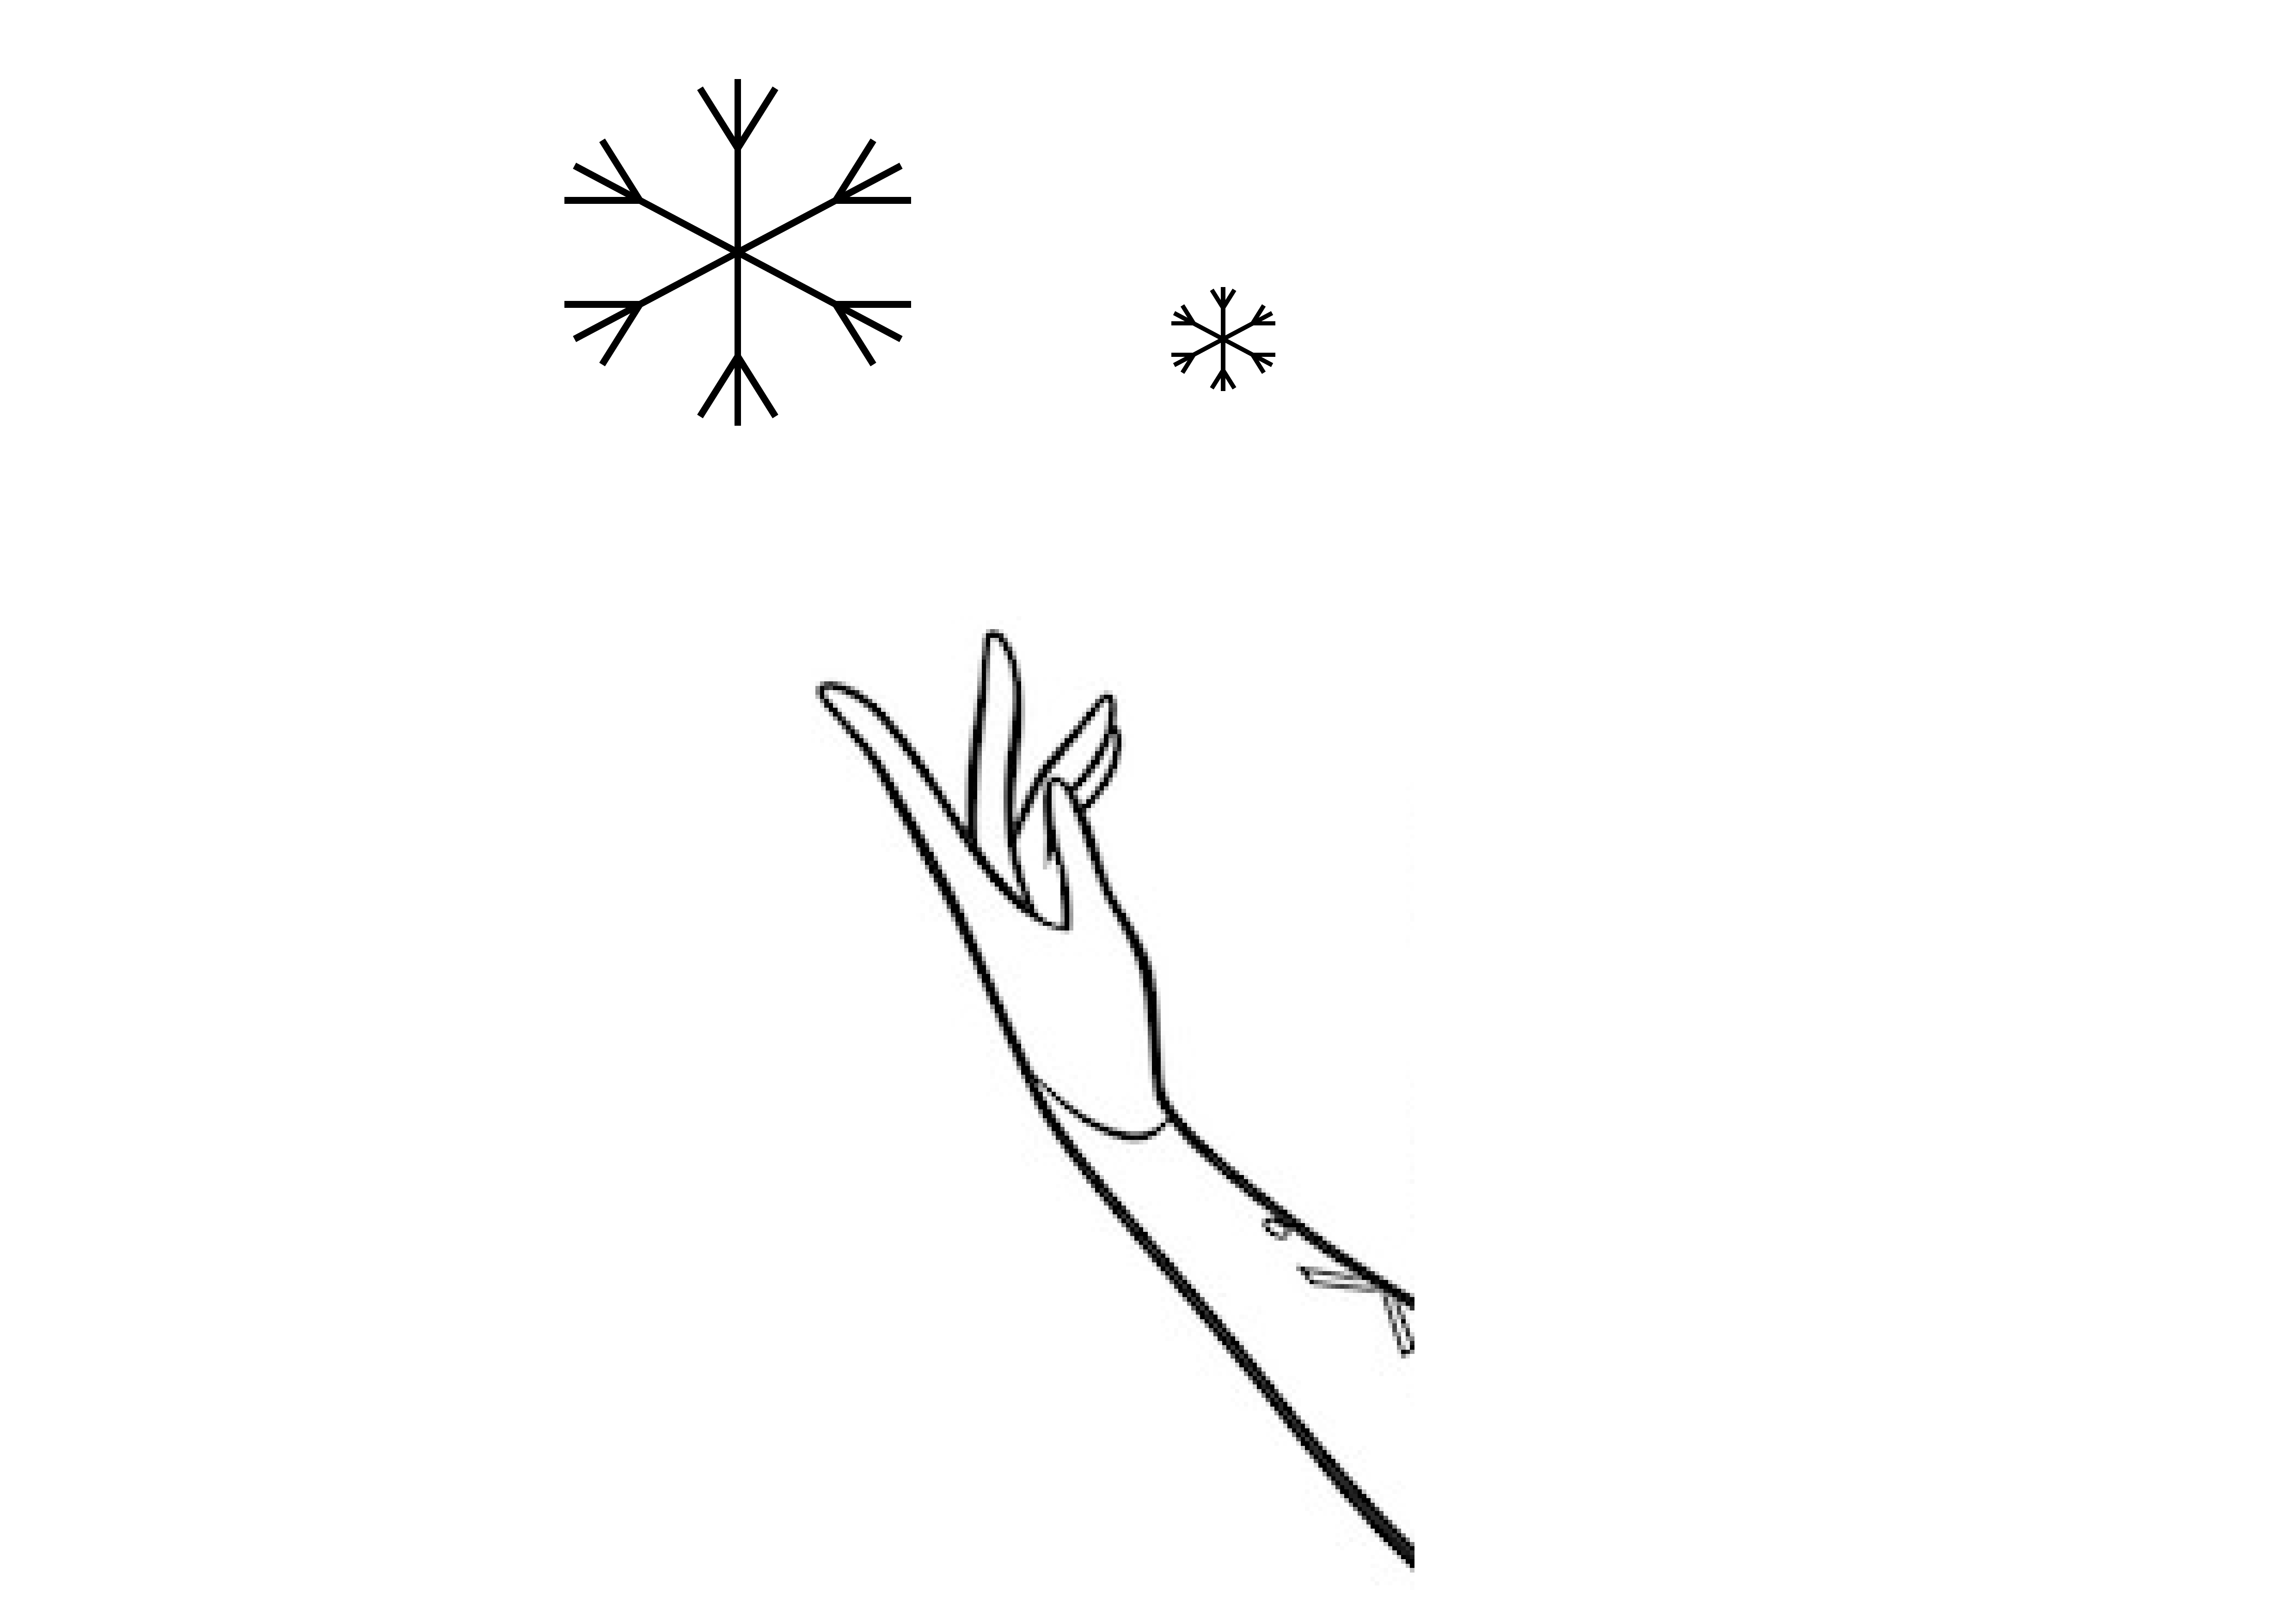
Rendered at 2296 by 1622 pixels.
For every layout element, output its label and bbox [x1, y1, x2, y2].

picture [790, 616, 1414, 1590]
